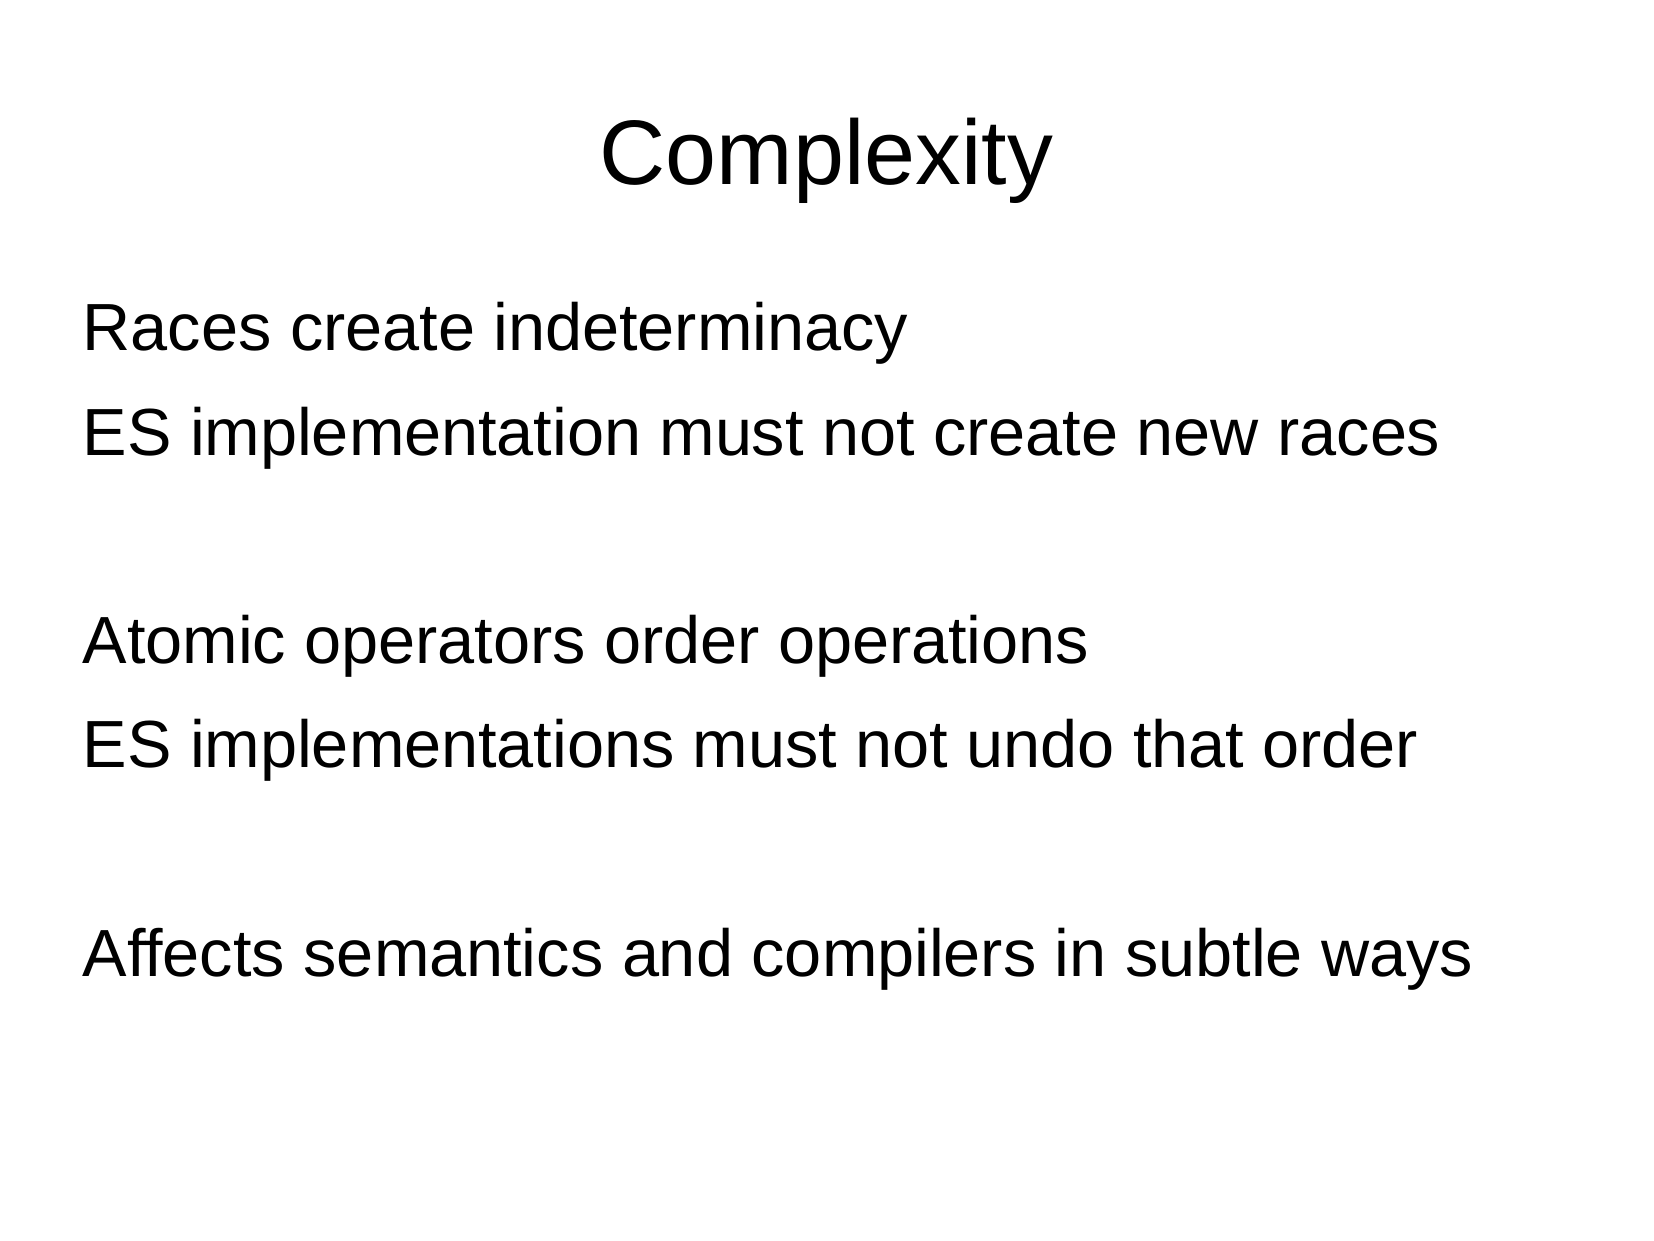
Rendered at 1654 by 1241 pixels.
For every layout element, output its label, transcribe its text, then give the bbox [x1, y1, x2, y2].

list Races create indeterminacy ES implementation must not create new races Atomic operators order operations ES implementations must not undo that order Affects semantics and compilers in subtle ways [82, 290, 1571, 1010]
title Complexity [82, 49, 1571, 257]
